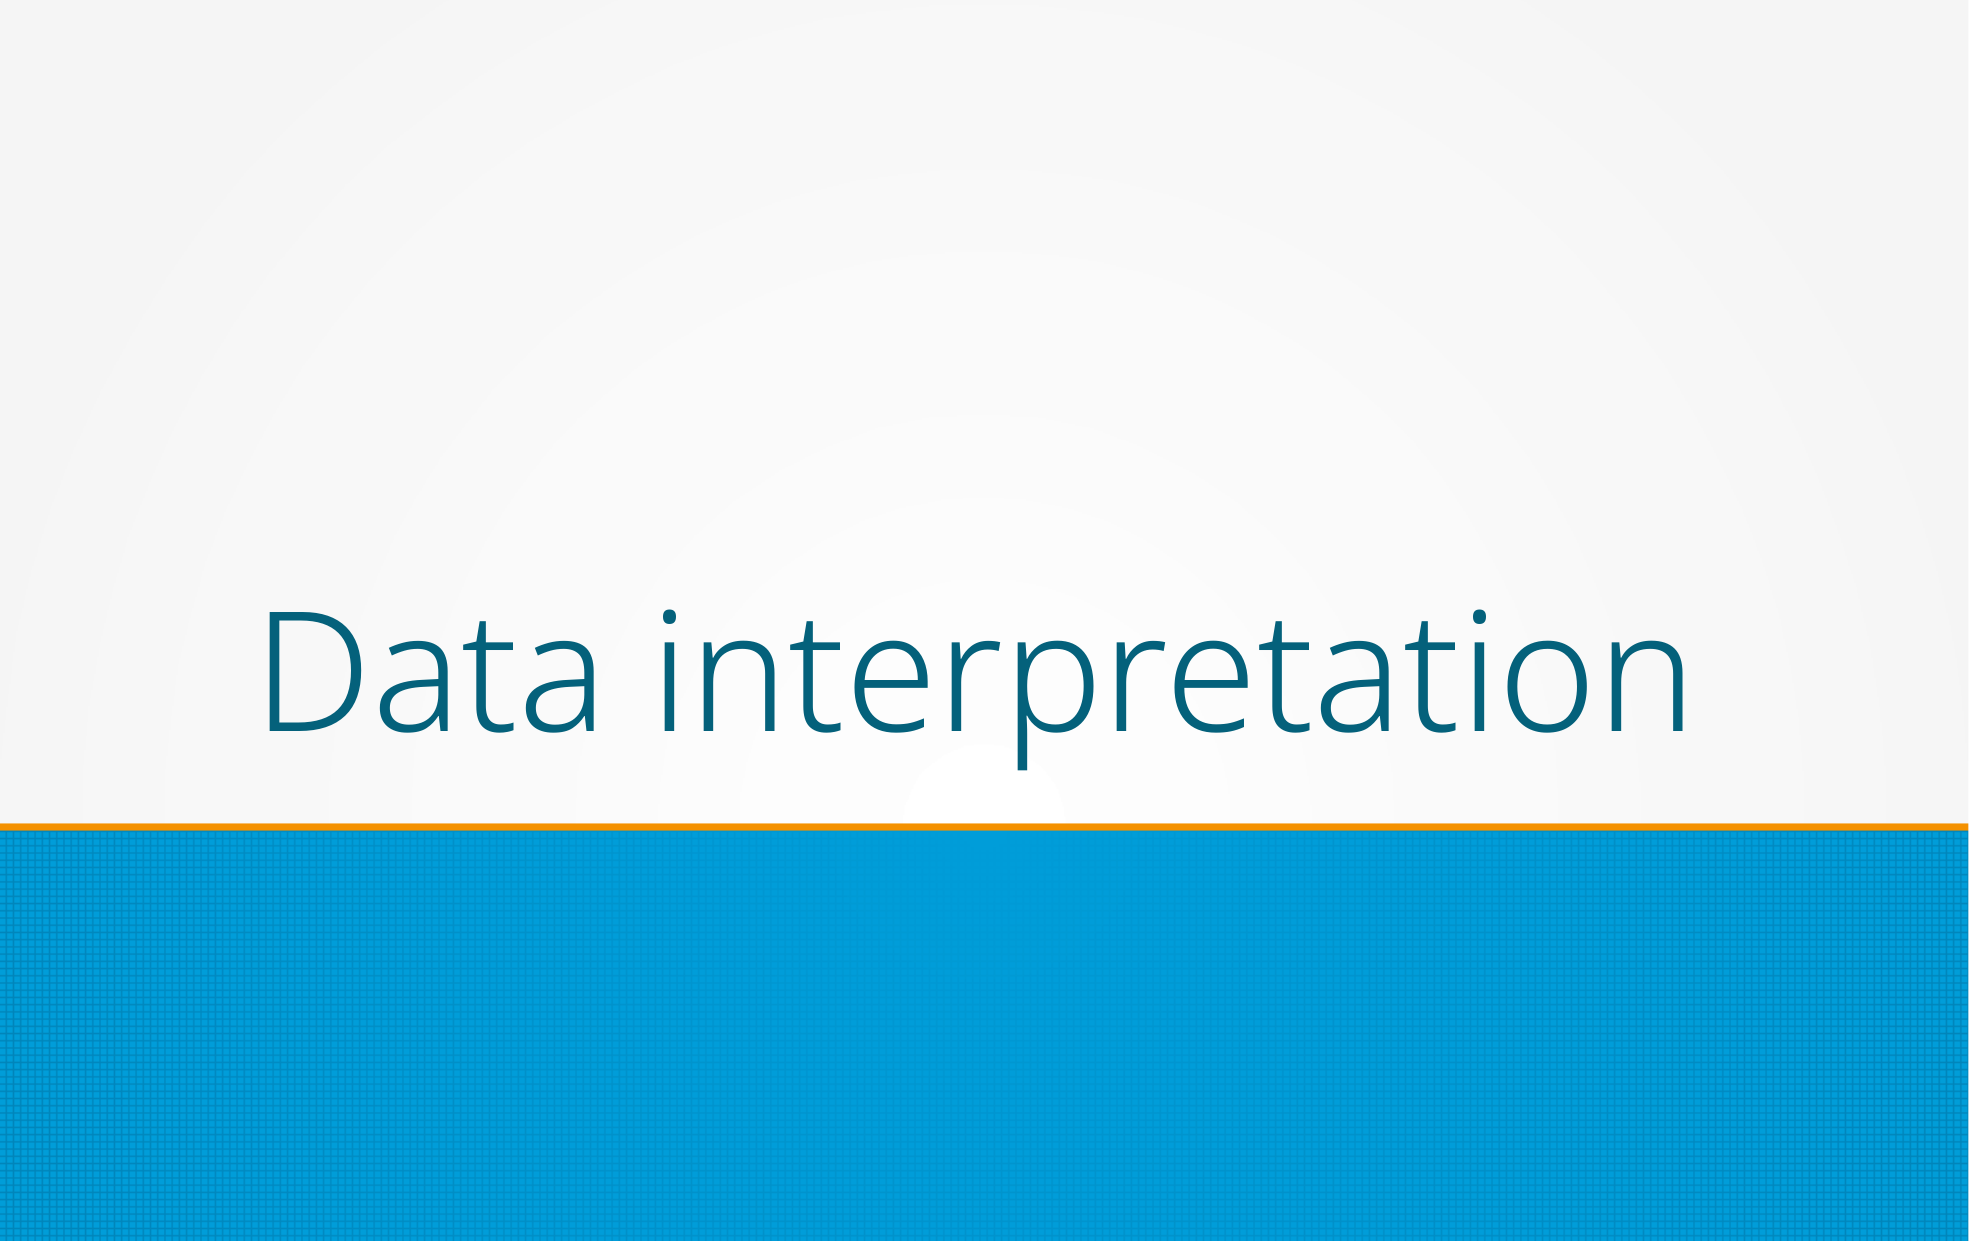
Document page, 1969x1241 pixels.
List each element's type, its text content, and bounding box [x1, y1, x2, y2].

title Data interpretation [90, 49, 1862, 781]
picture [0, 0, 1969, 830]
